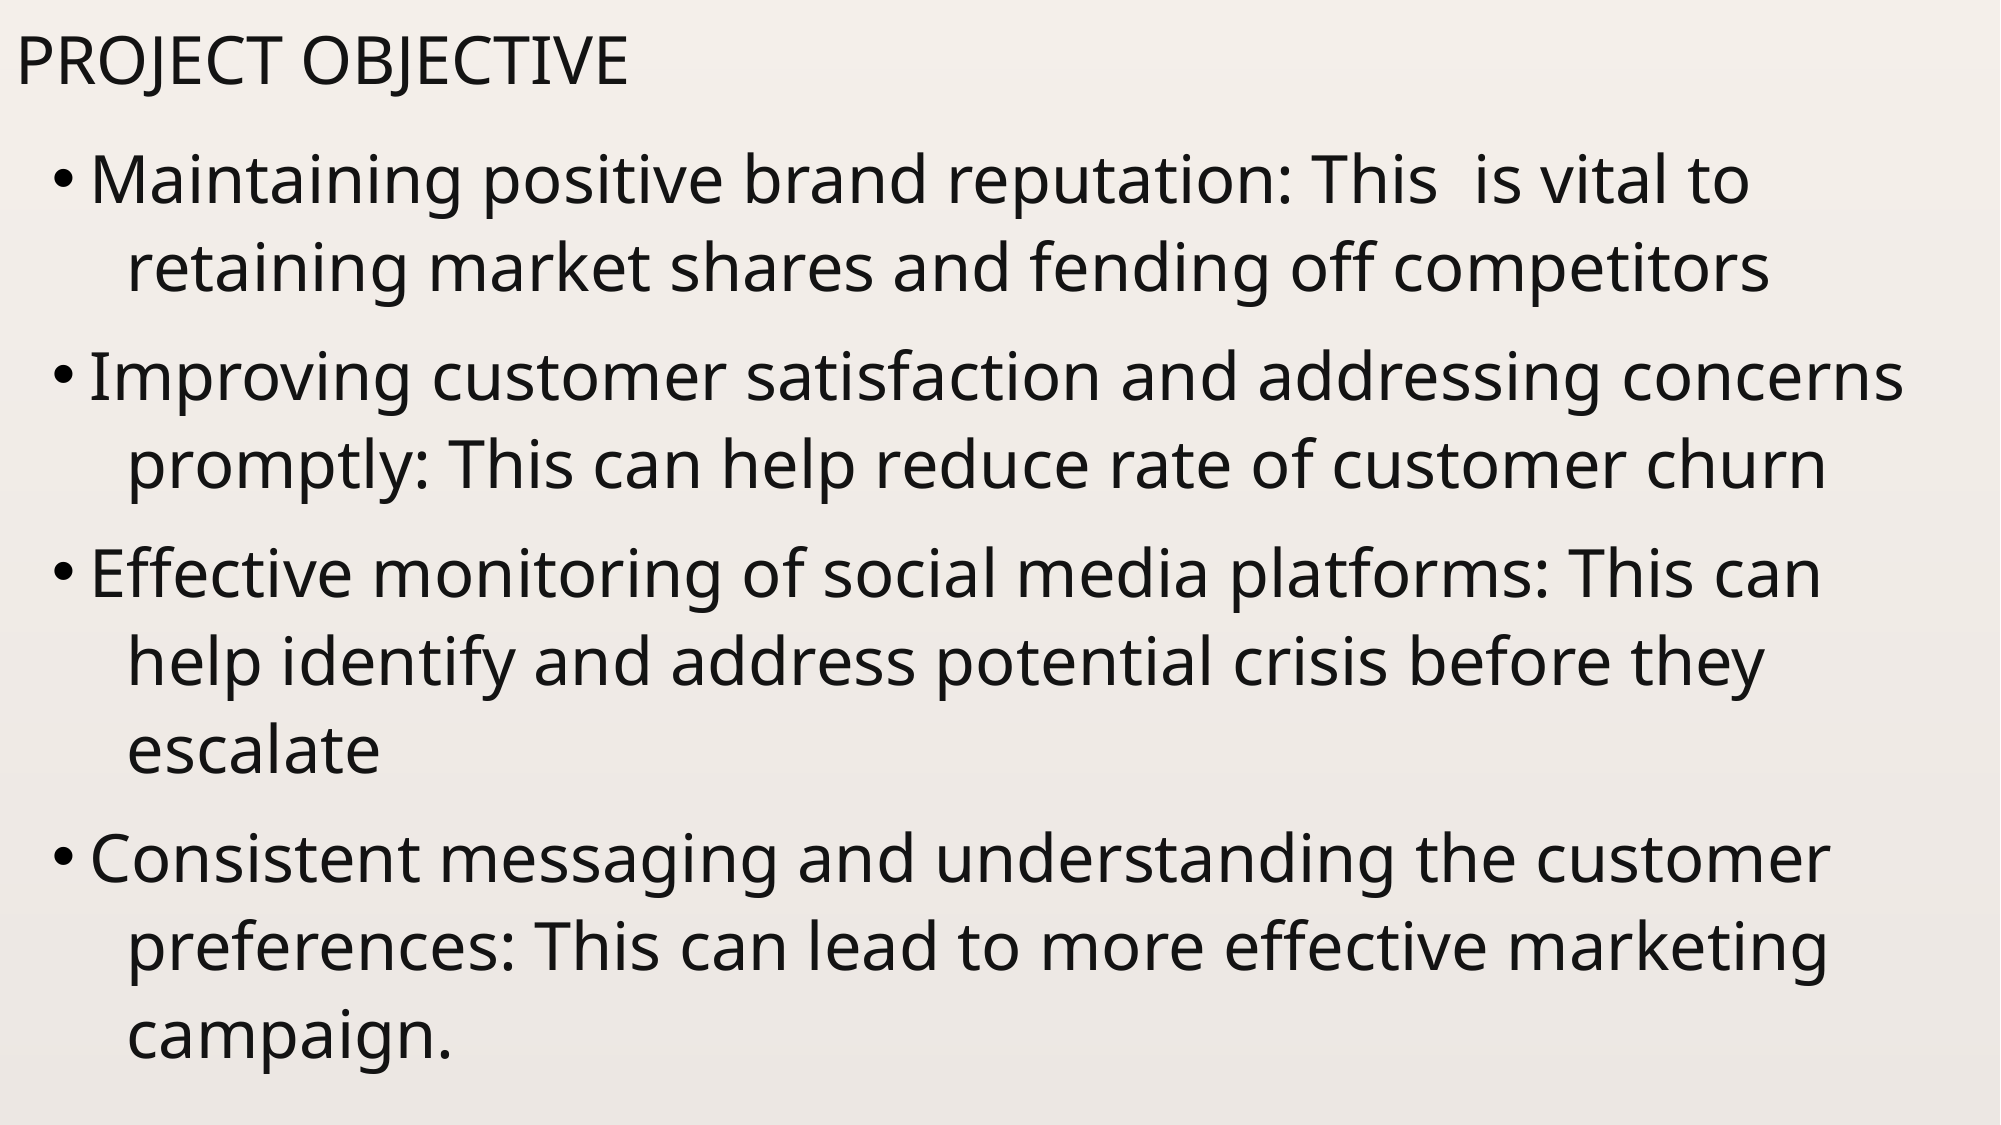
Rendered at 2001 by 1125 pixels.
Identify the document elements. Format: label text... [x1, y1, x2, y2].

list Maintaining positive brand reputation: This is vital to retaining market shares and fending off competitors Improving customer satisfaction and addressing concerns promptly: This can help reduce rate of customer churn Effective monitoring of social media platforms: This can help identify and address potential crisis before they escalate Consistent messaging and understanding the customer preferences: This can lead to more effective marketing campaign. [36, 121, 1969, 1125]
title Project objective [0, 0, 1018, 107]
